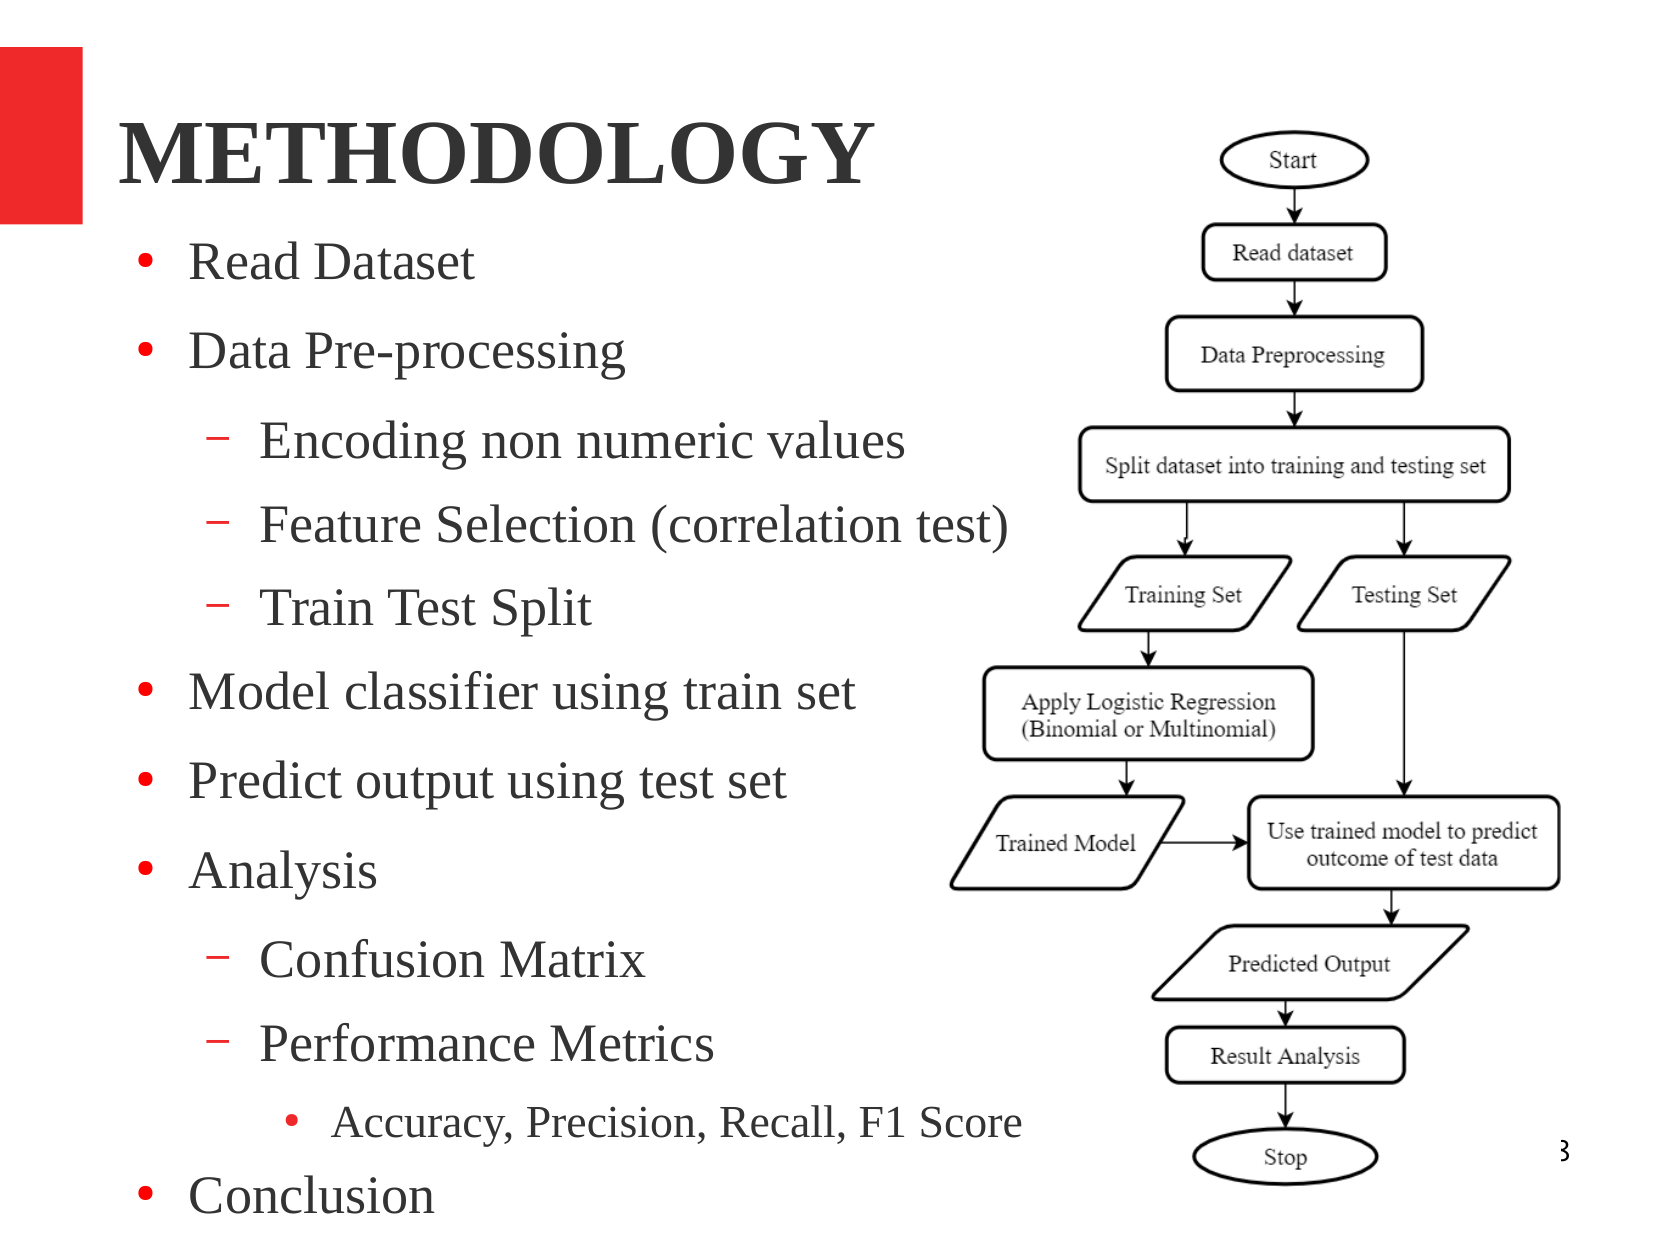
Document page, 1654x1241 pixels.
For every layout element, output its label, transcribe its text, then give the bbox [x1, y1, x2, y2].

title METHODOLOGY [118, 49, 1571, 257]
list Read Dataset Data Pre-processing Encoding non numeric values Feature Selection (correlation test) Train Test Split Model classifier using train set Predict output using test set Analysis Confusion Matrix Performance Metrics Accuracy, Precision, Recall, F1 Score Conclusion [118, 231, 1036, 1216]
picture [1036, 257, 1561, 1187]
